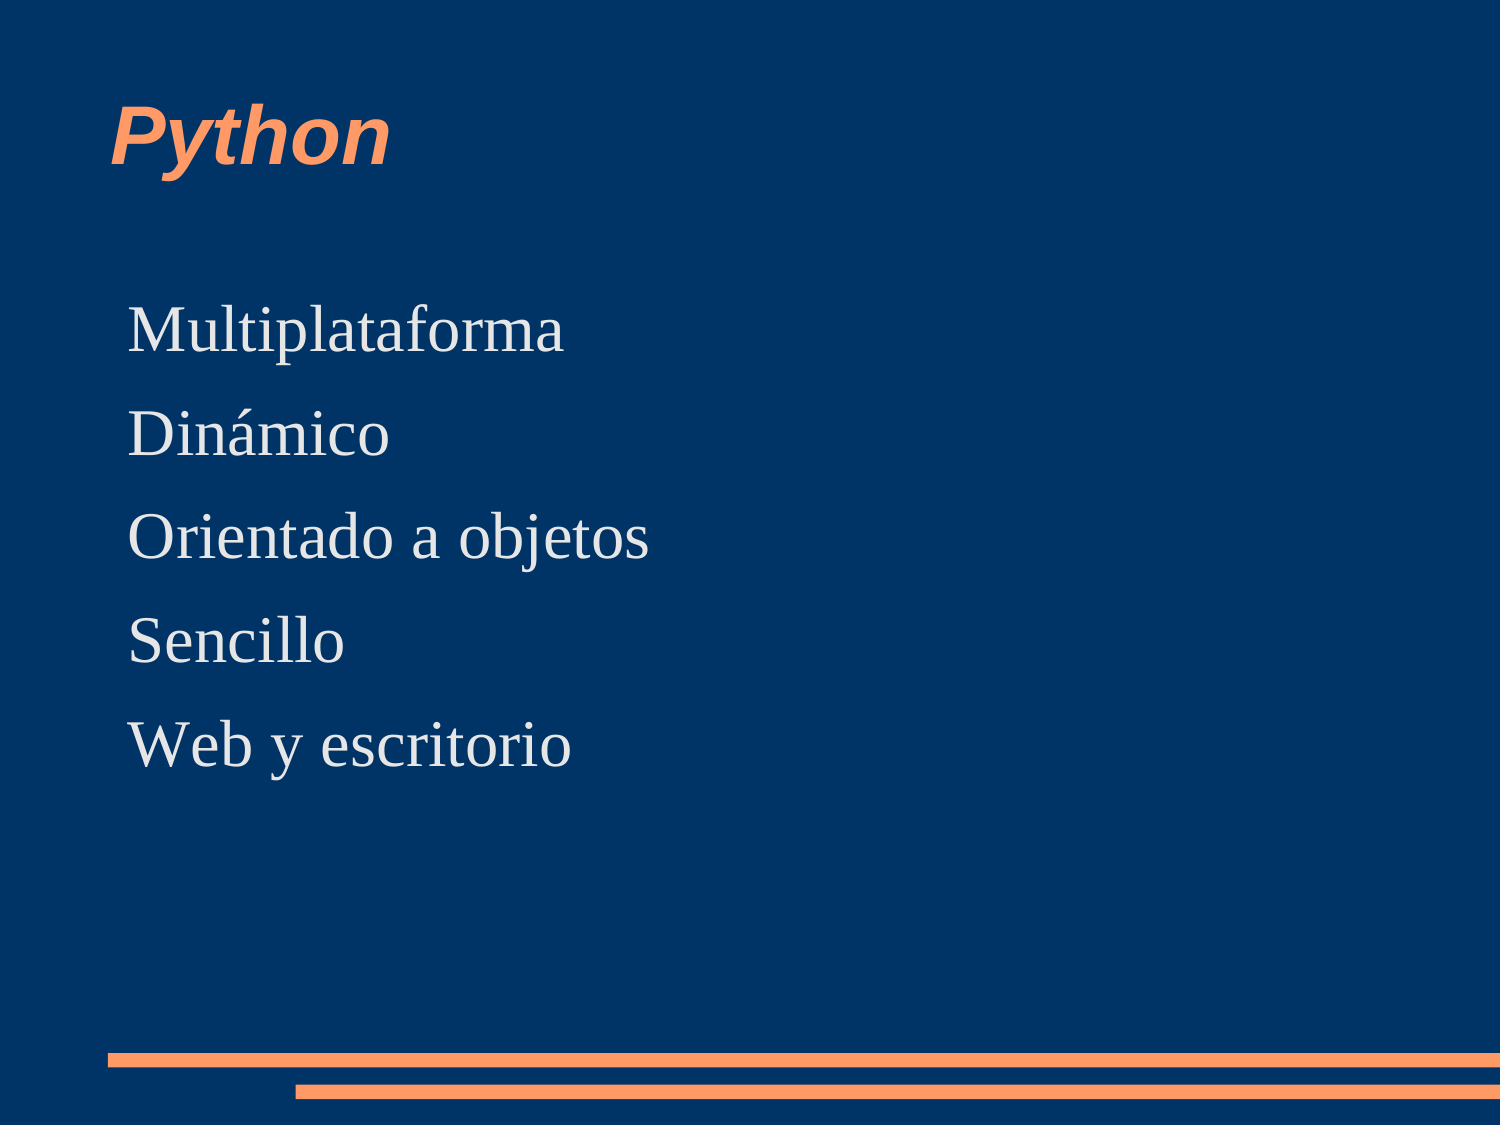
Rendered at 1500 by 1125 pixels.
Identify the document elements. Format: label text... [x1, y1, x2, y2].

title Python [110, 41, 1392, 230]
list Multiplataforma Dinámico Orientado a objetos Sencillo Web y escritorio [110, 292, 1416, 1027]
